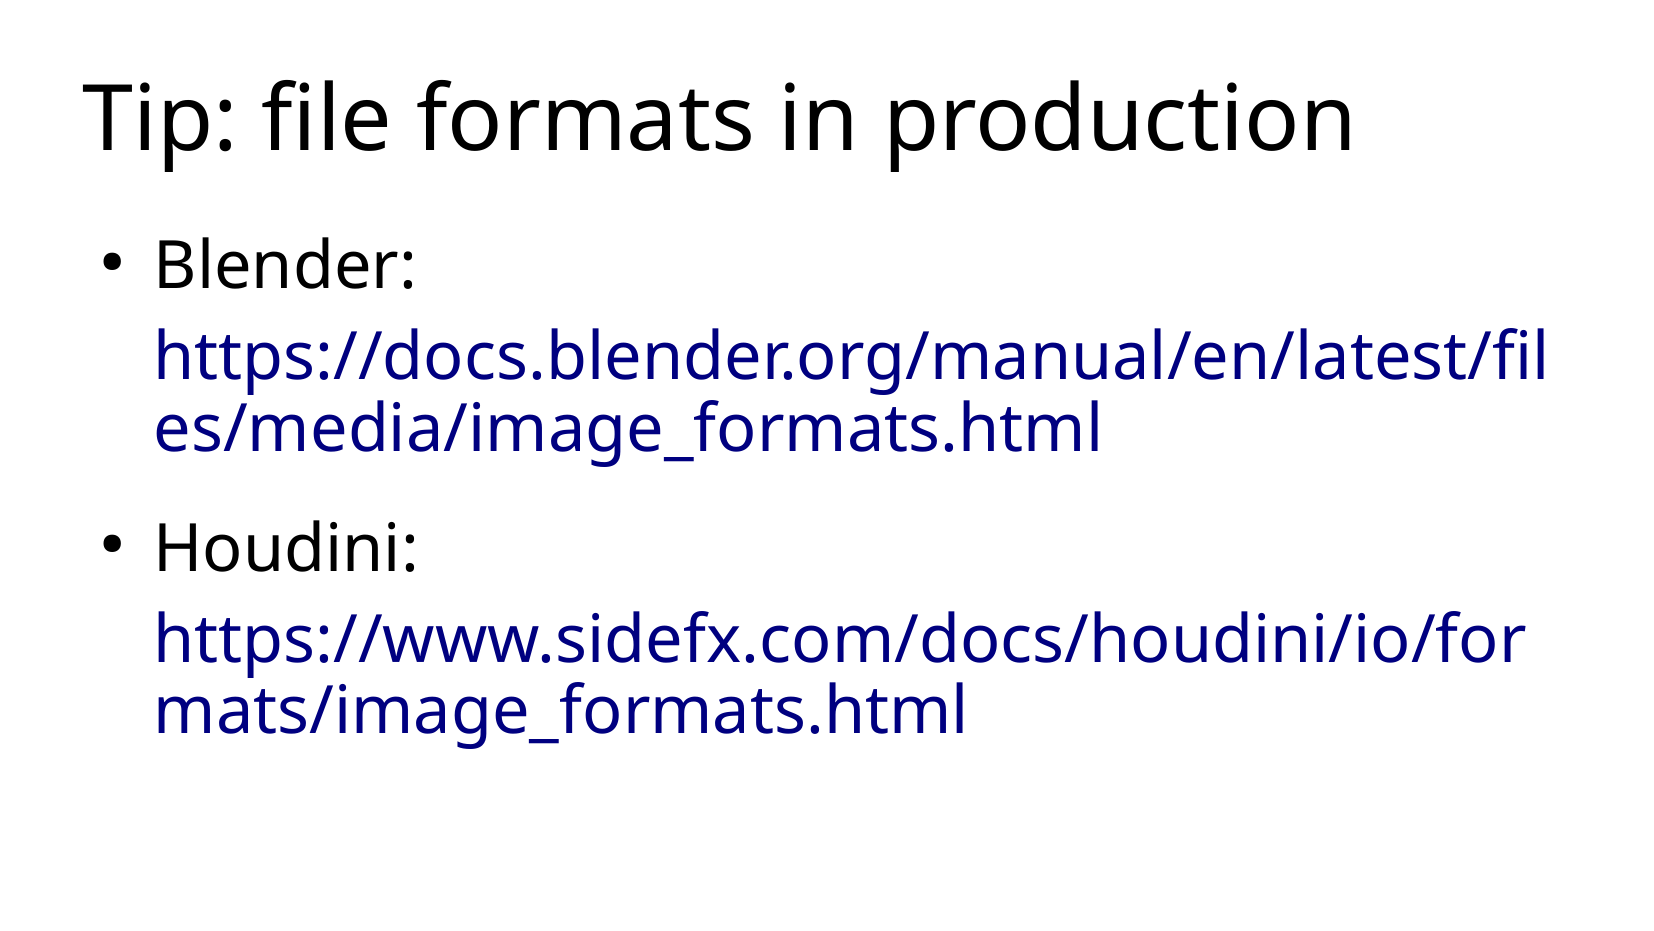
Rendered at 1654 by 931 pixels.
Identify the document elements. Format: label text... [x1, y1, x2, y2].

title Tip: file formats in production [82, 37, 1571, 193]
list Blender: https://docs.blender.org/manual/en/latest/files/media/image_formats.html Houdini: https://www.sidefx.com/docs/houdini/io/formats/image_formats.html [82, 217, 1571, 758]
